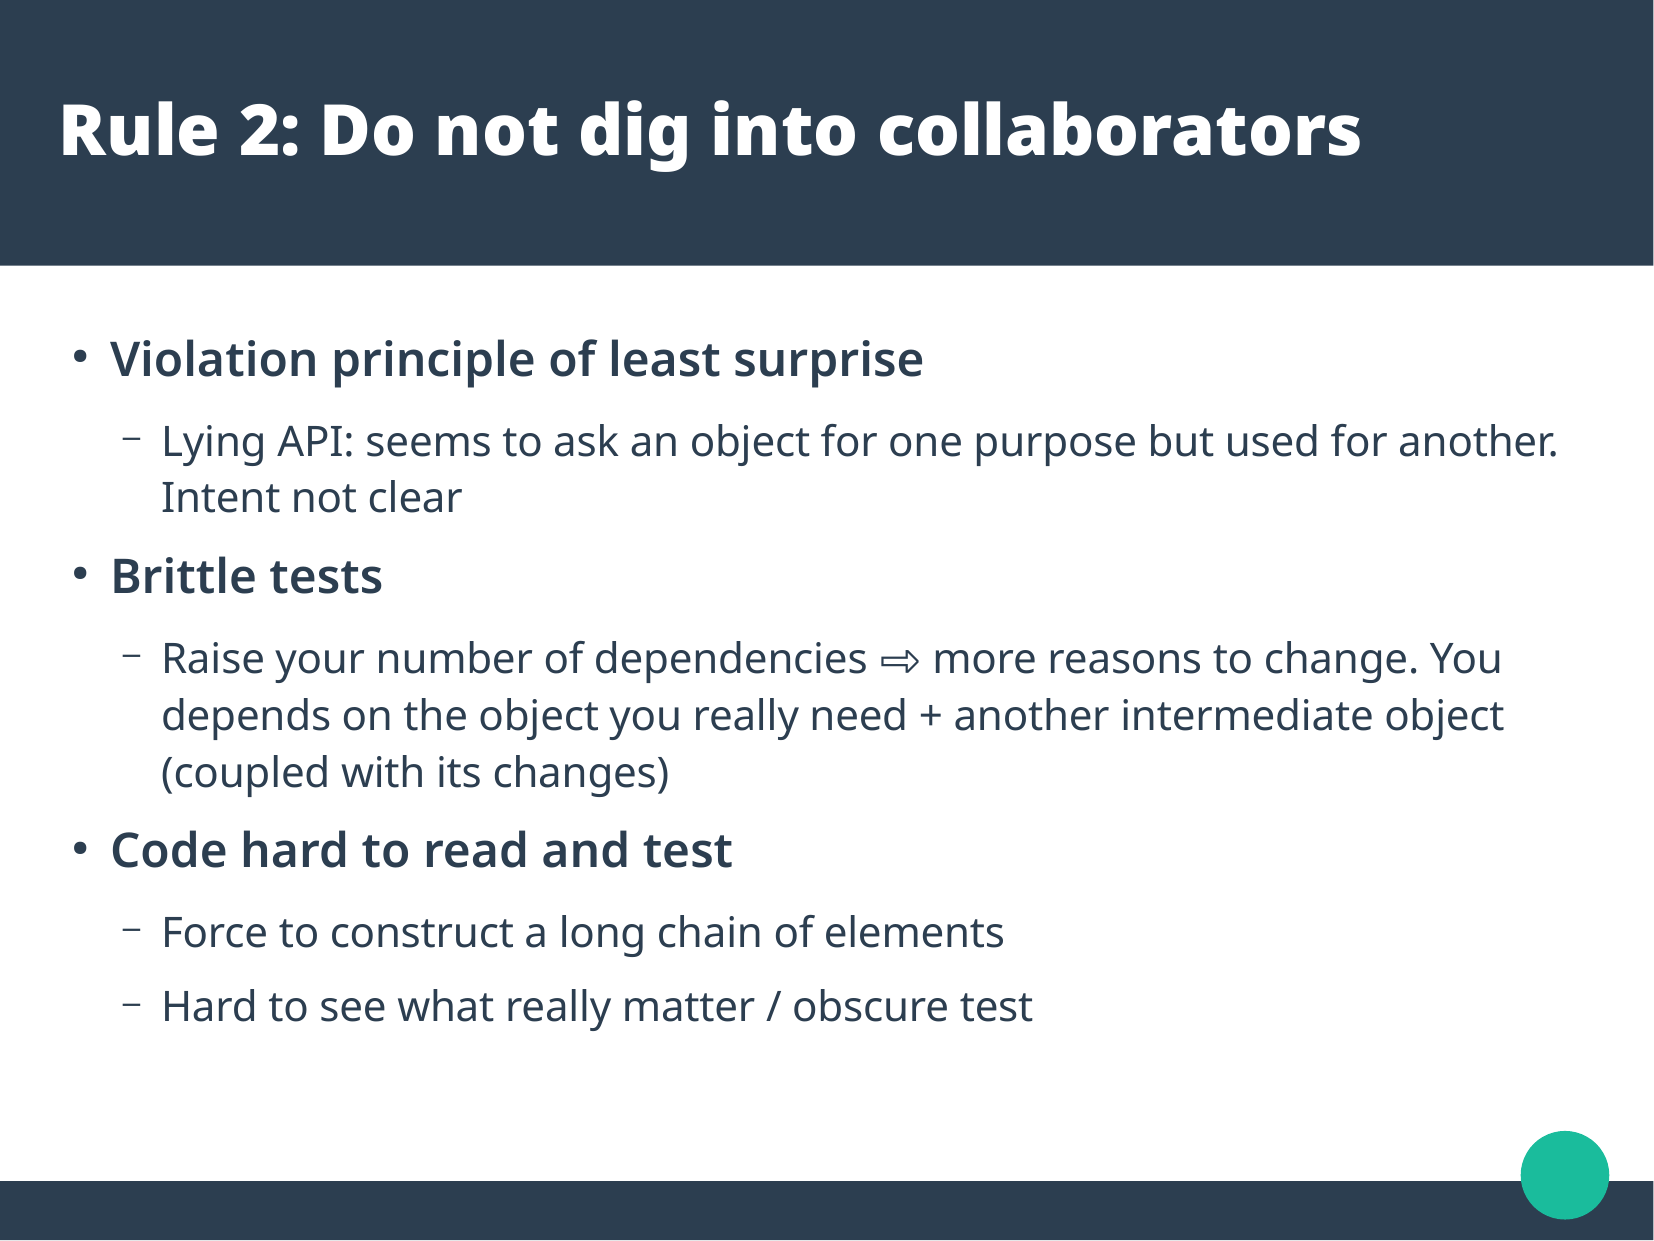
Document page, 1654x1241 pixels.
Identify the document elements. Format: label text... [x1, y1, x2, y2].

list Violation principle of least surprise Lying API: seems to ask an object for one purpose but used for another. Intent not clear Brittle tests Raise your number of dependencies ⇨ more reasons to change. You depends on the object you really need + another intermediate object (coupled with its changes) Code hard to read and test Force to construct a long chain of elements Hard to see what really matter / obscure test [59, 324, 1595, 1045]
title Rule 2: Do not dig into collaborators [59, 49, 1595, 207]
